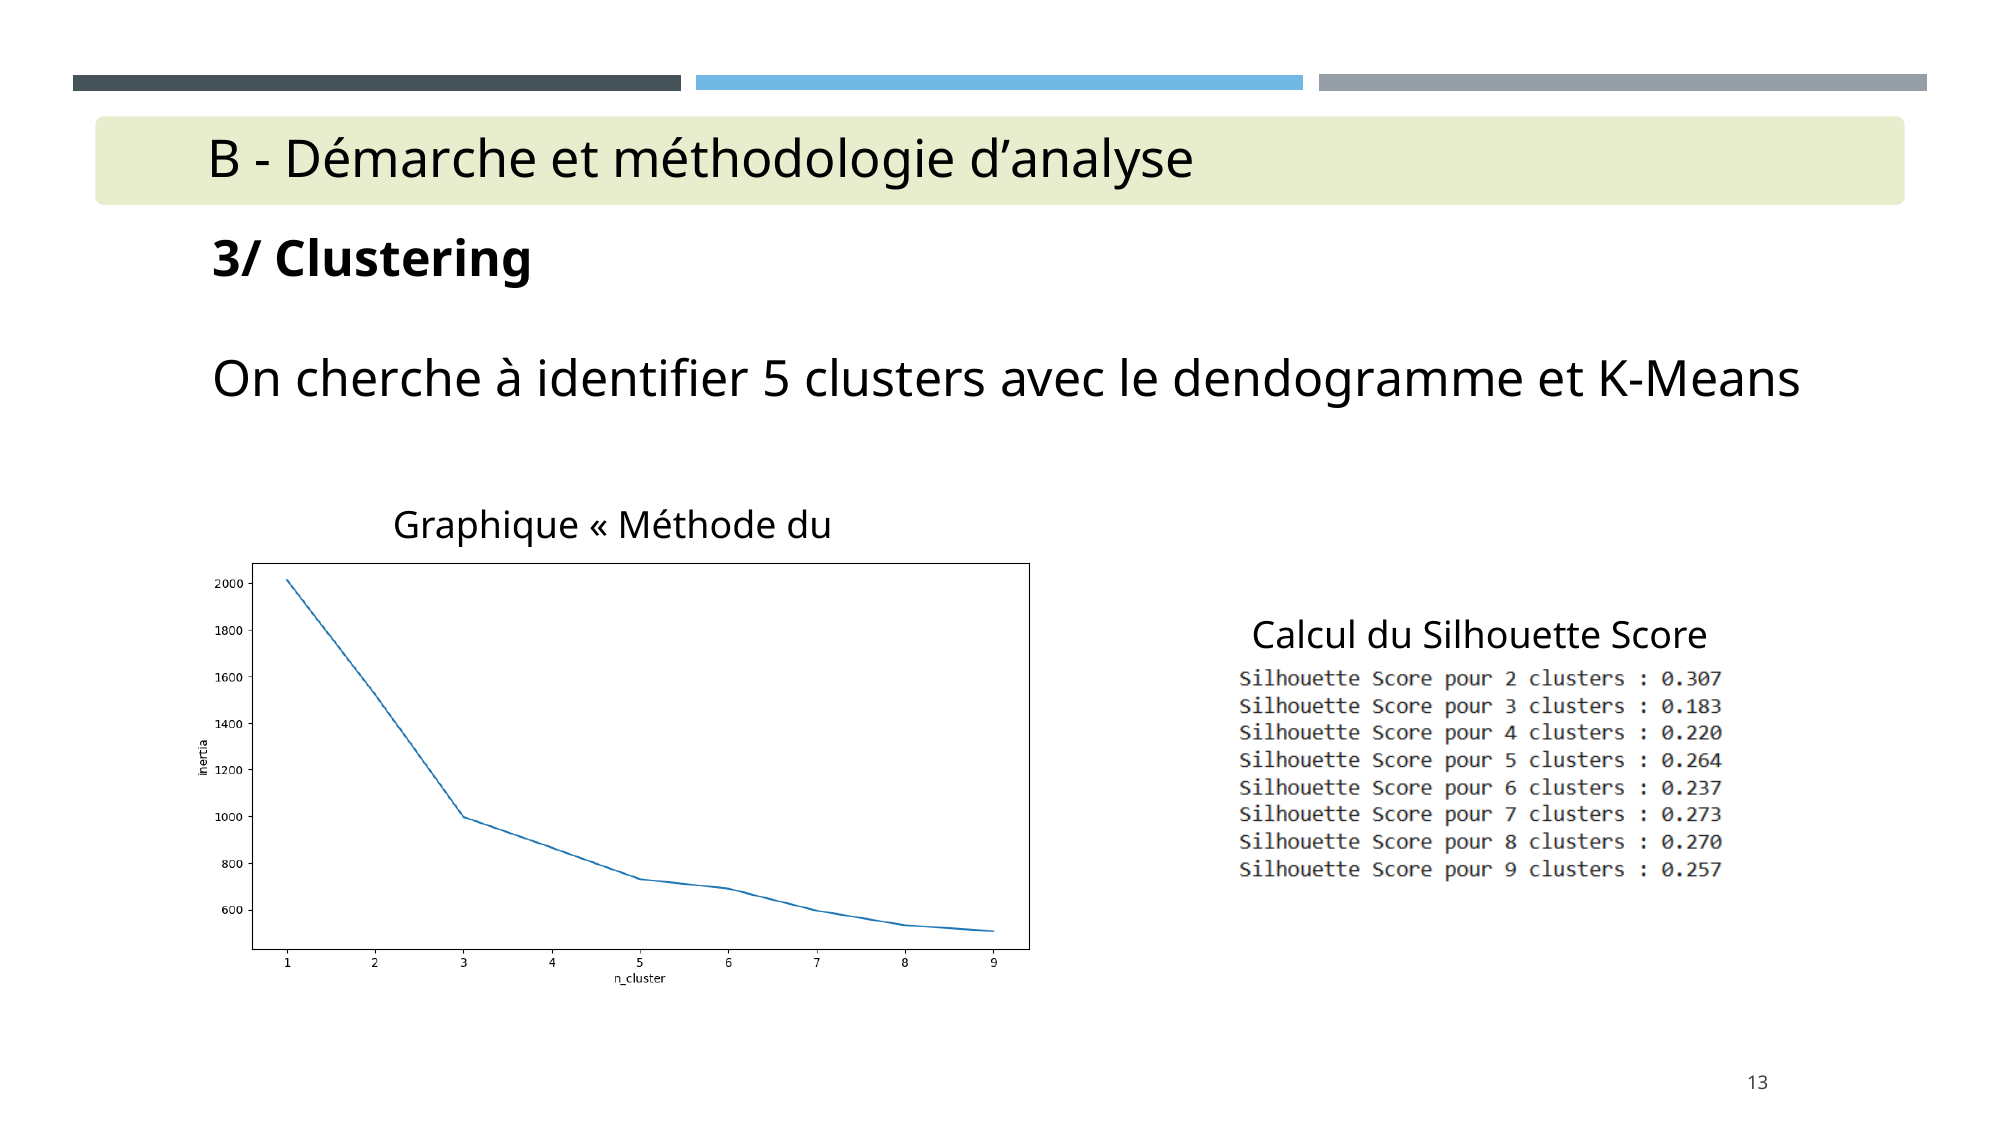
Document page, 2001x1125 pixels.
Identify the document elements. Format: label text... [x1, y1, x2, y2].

picture [189, 554, 1036, 993]
text_box [1732, 1053, 1905, 1114]
text_box Calcul du Silhouette Score [1228, 603, 1733, 664]
text_box 3/ Clustering On cherche à identifier 5 clusters avec le dendogramme et K-Means [197, 219, 1848, 417]
text_box B - Démarche et méthodologie d’analyse [197, 116, 1905, 205]
picture [1228, 664, 1733, 884]
text_box [95, 116, 197, 205]
text_box Graphique « Méthode du coude » [335, 493, 891, 554]
